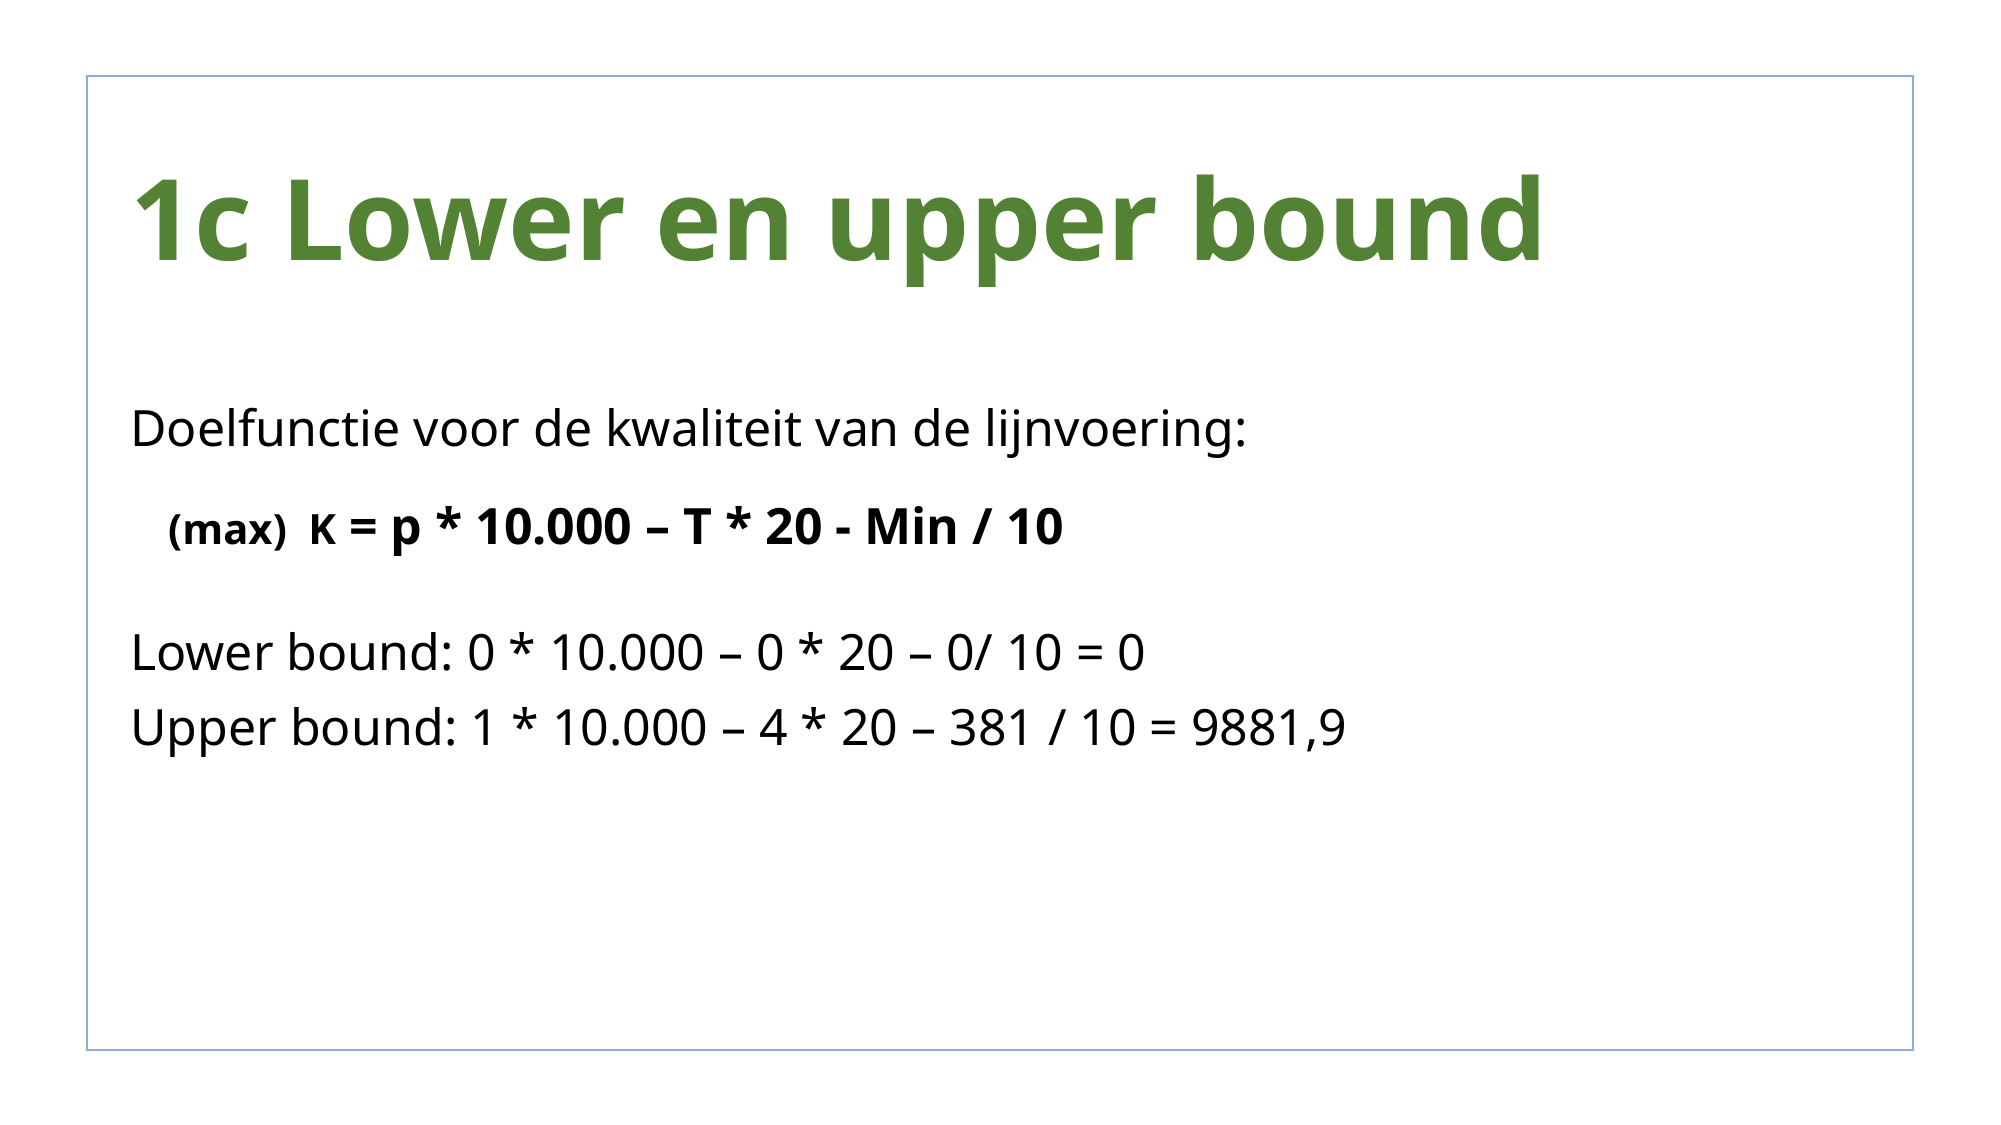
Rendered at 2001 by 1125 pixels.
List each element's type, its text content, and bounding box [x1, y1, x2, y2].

text_box (max) K = p * 10.000 – T * 20 - Min / 10 [153, 486, 1442, 563]
title 1c Lower en upper bound [115, 115, 1841, 334]
text_box [87, 76, 1913, 1050]
list Doelfunctie voor de kwaliteit van de lijnvoering: Lower bound: 0 * 10.000 – 0 * 20 – 0/ 10 = 0 Upper bound: 1 * 10.000 – 4 * 20 – 381 / 10 = 9881,9 [115, 395, 1913, 1049]
